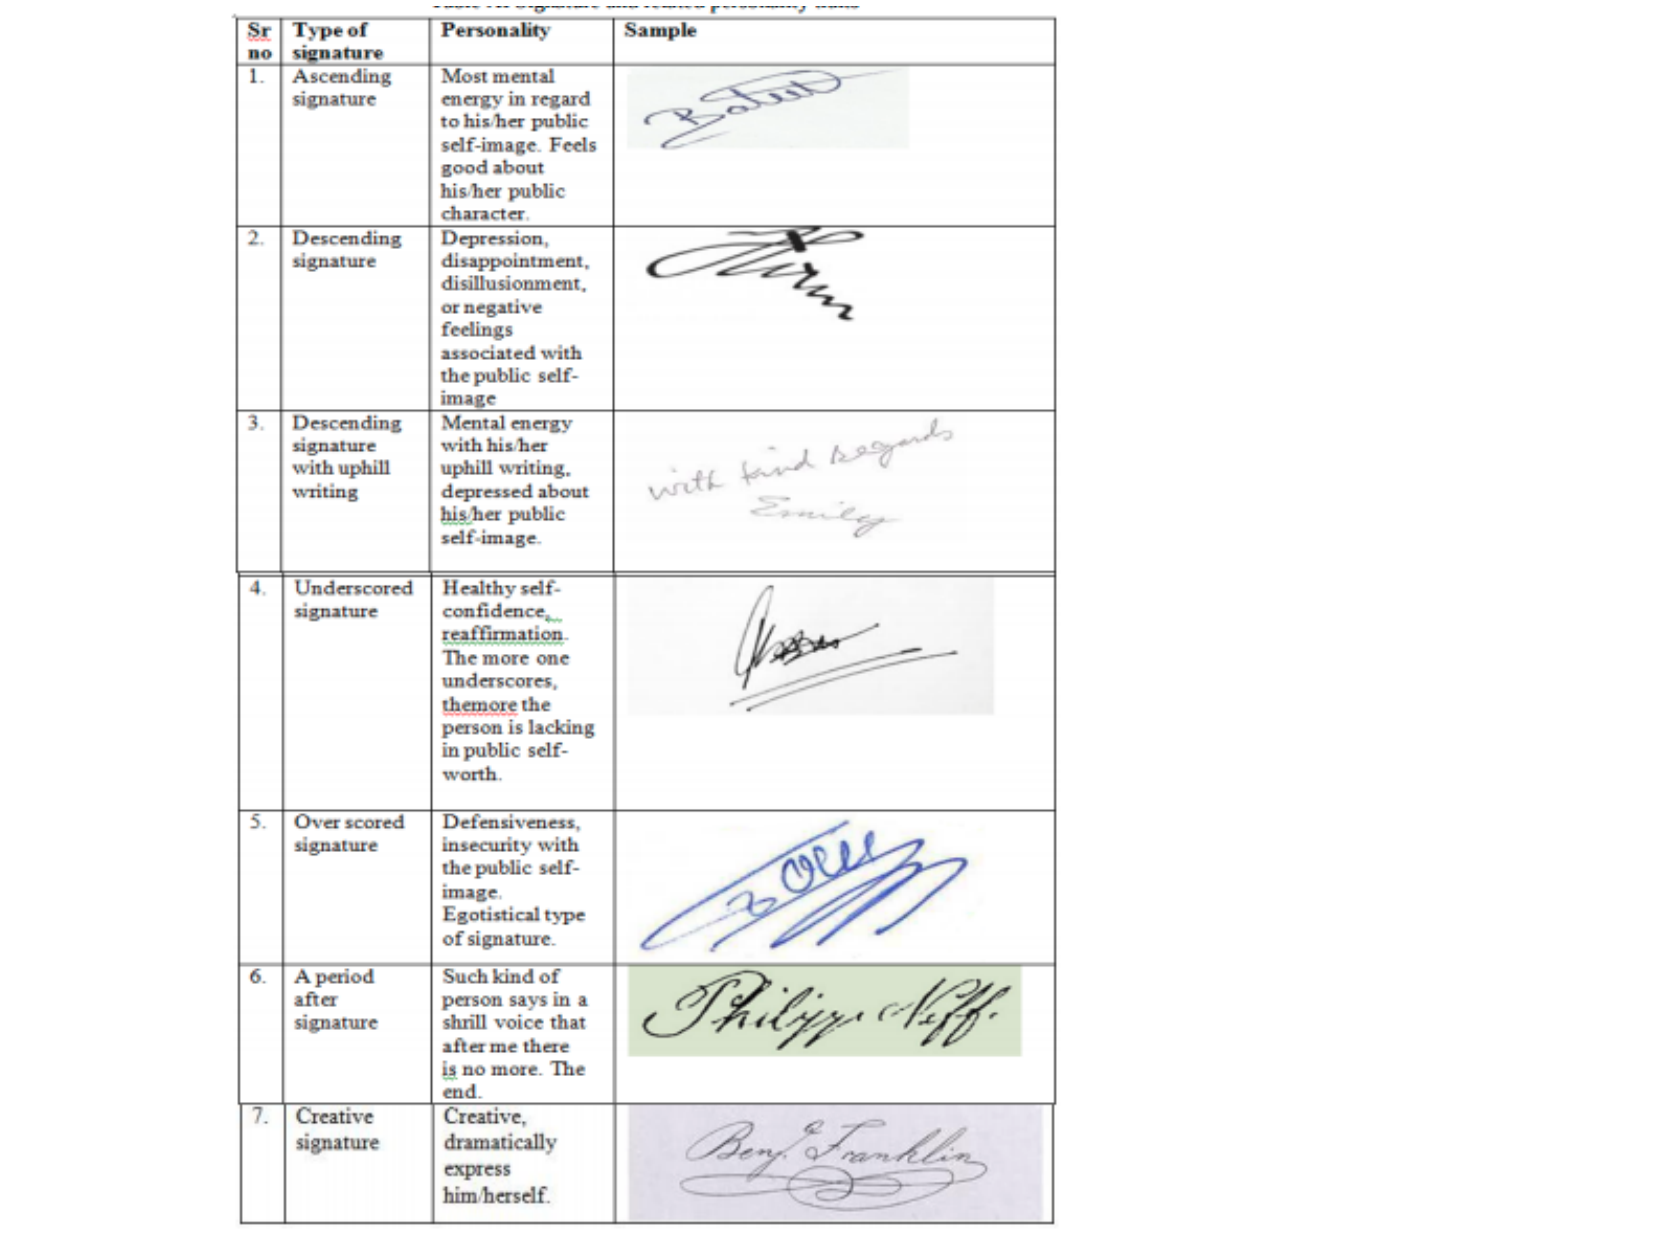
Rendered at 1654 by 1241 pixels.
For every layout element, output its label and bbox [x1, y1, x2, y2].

picture [228, 6, 1063, 1233]
